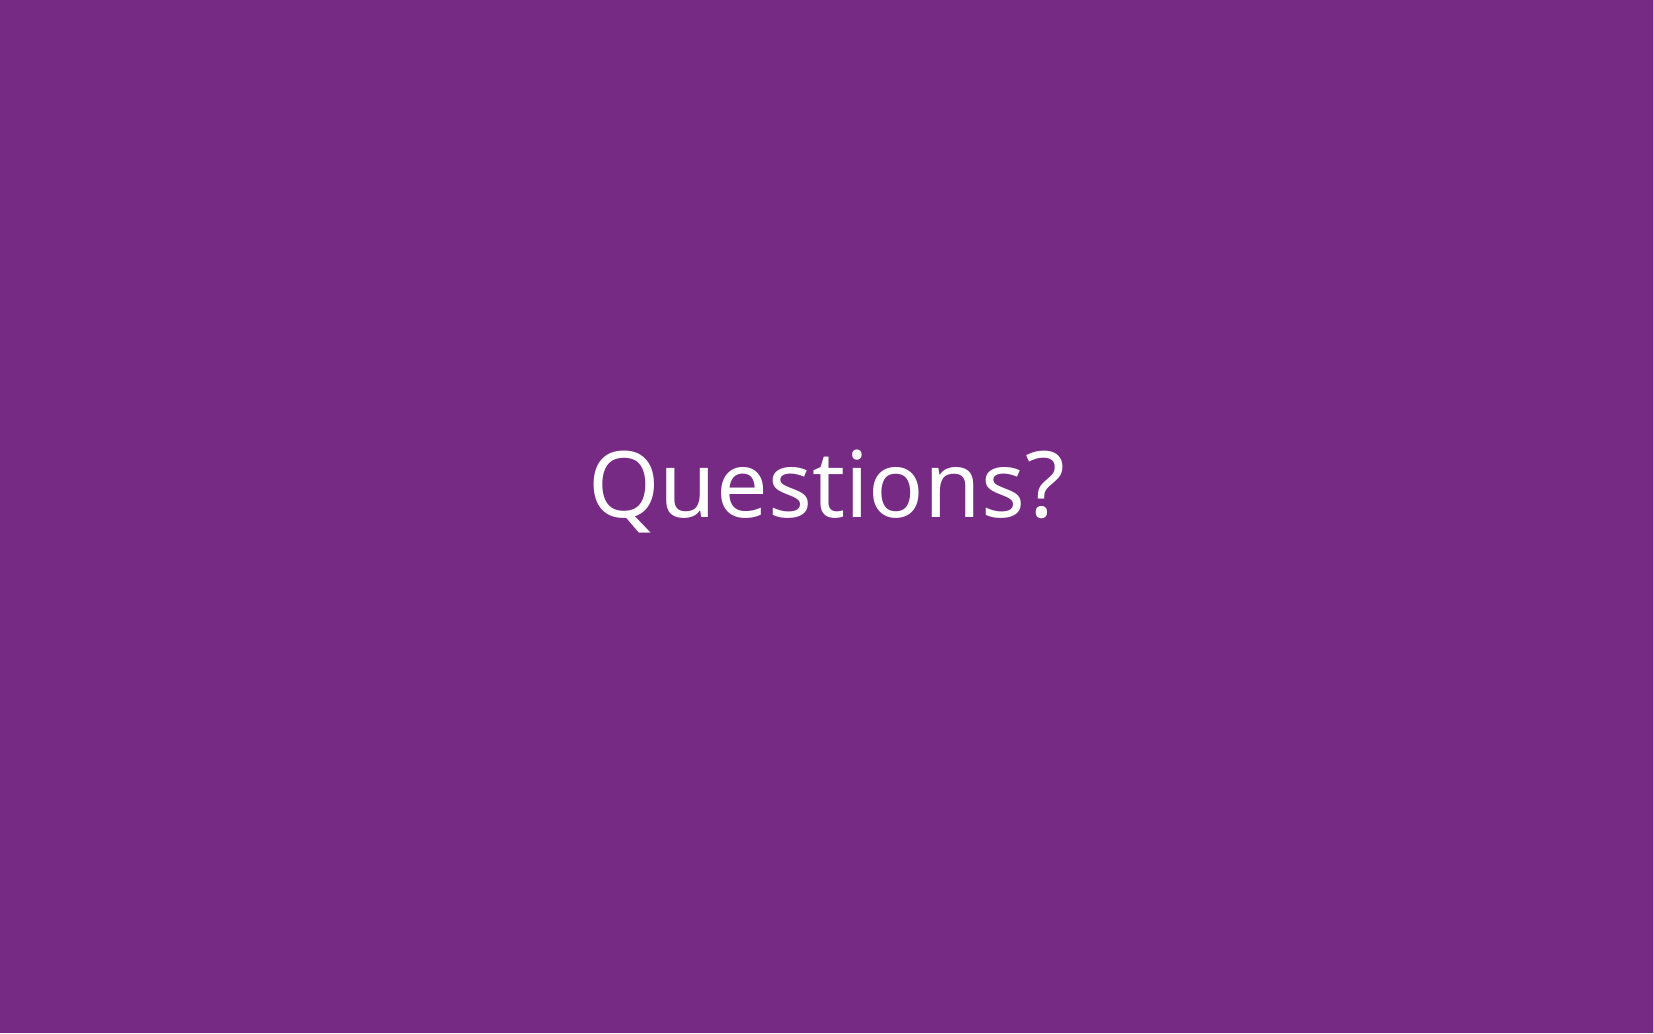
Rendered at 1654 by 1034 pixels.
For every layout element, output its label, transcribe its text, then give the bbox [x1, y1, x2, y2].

title Questions? [82, 395, 1571, 569]
